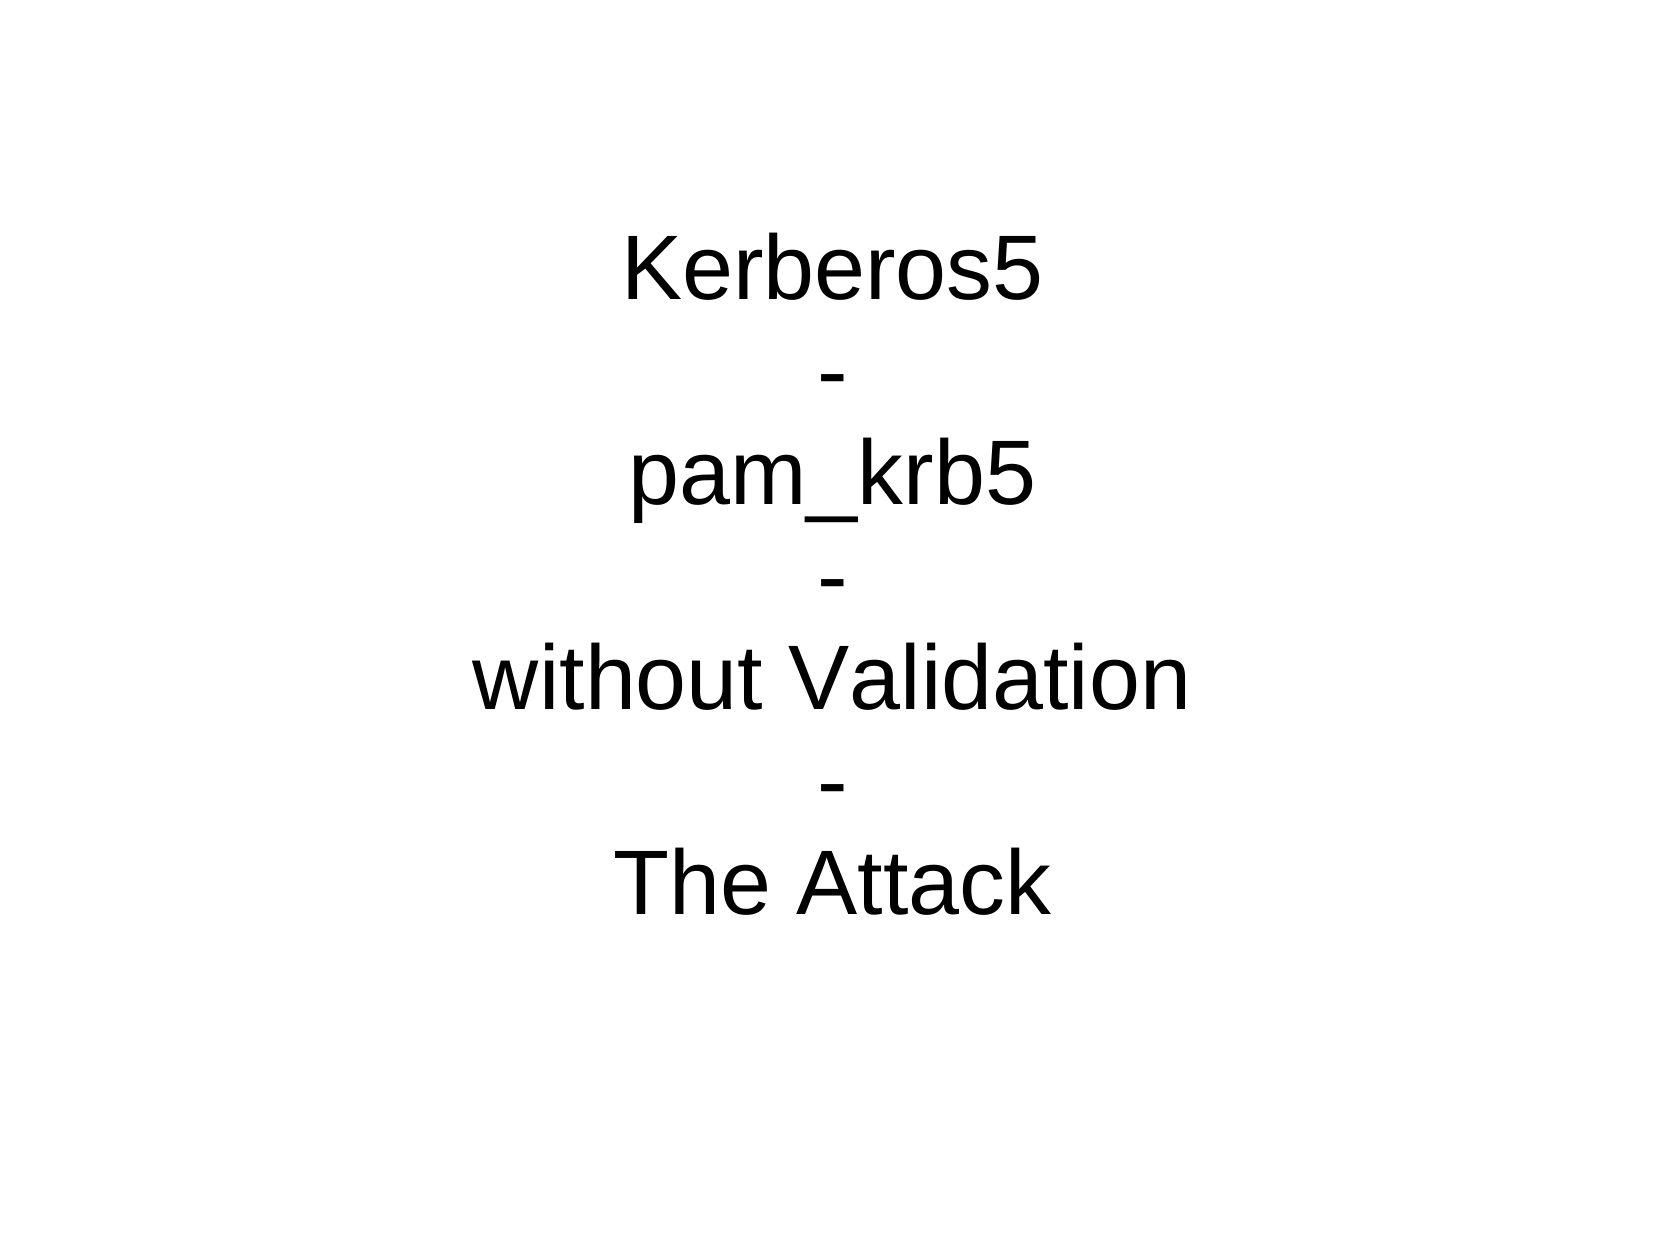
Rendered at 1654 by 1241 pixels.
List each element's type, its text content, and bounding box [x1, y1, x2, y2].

title Kerberos5 - pam_krb5 - without Validation - The Attack [88, 216, 1577, 935]
